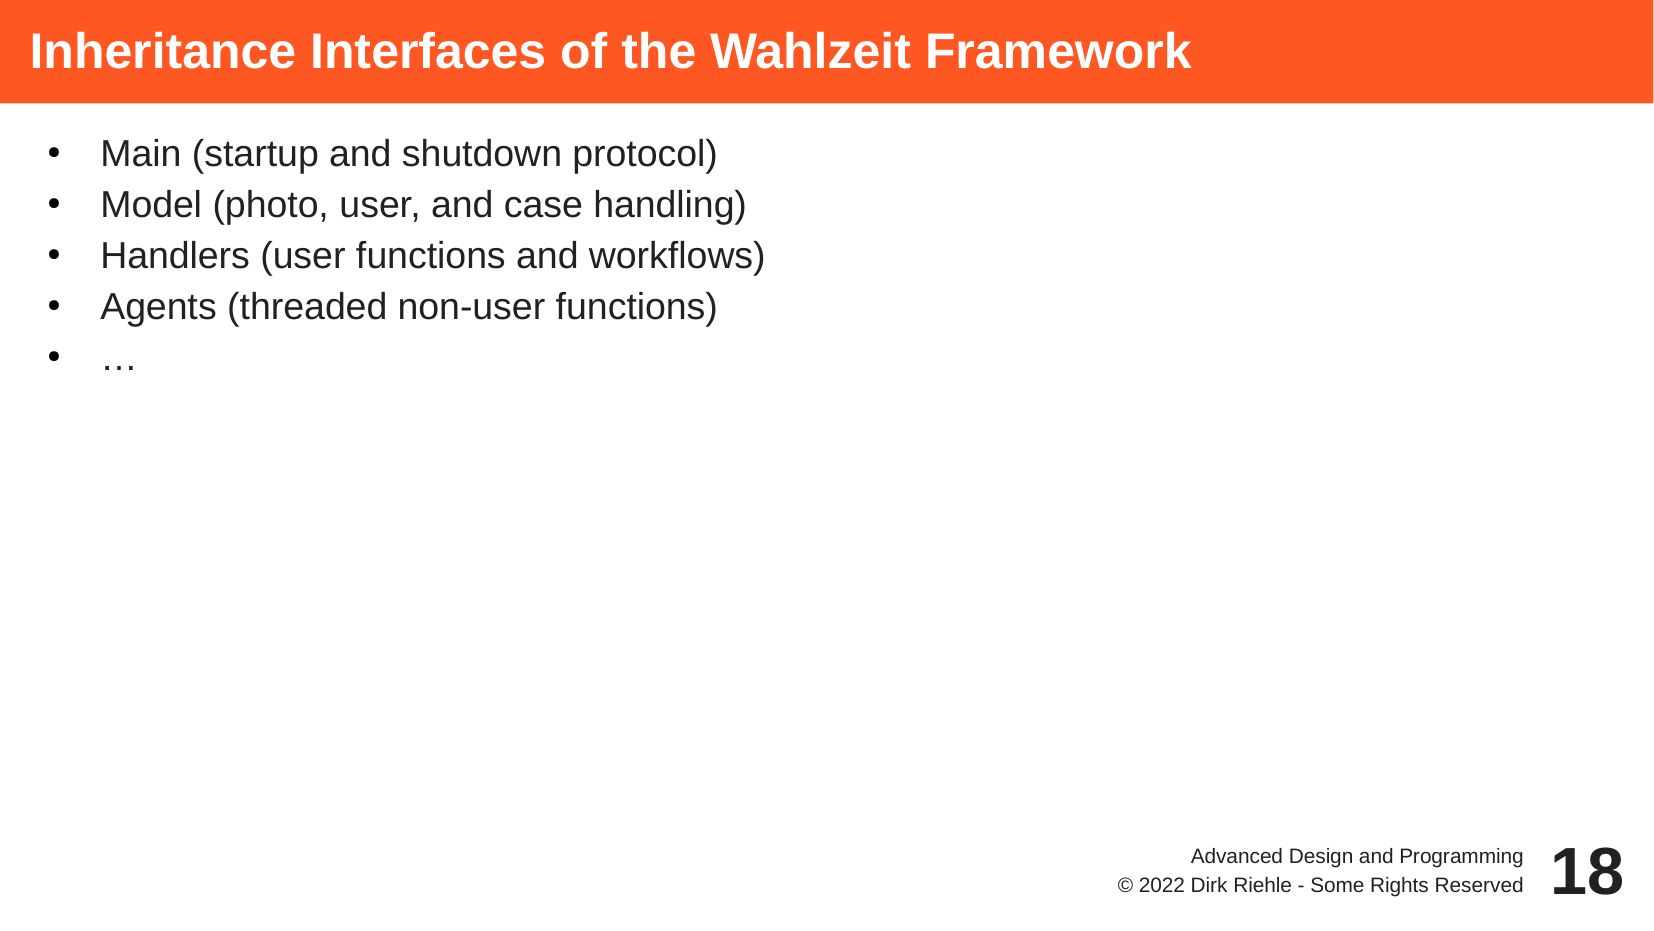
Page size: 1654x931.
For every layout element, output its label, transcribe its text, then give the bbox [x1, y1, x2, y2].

list Main (startup and shutdown protocol) Model (photo, user, and case handling) Handlers (user functions and workflows) Agents (threaded non-user functions) … [29, 132, 1625, 813]
title Inheritance Interfaces of the Wahlzeit Framework [0, 0, 1654, 104]
